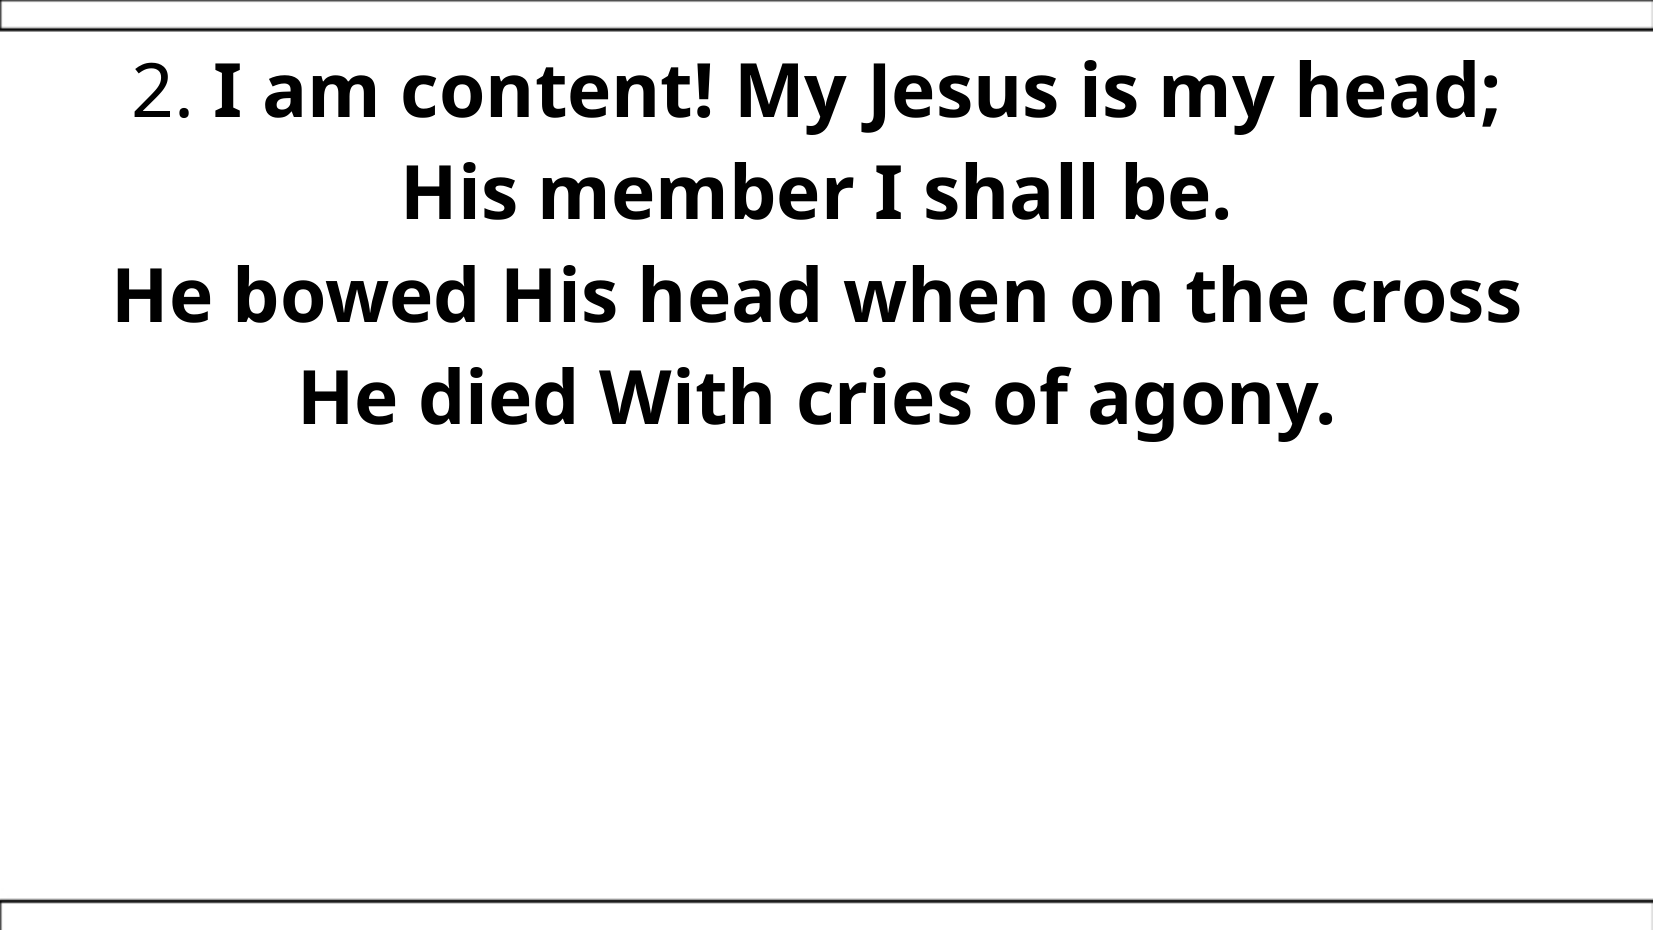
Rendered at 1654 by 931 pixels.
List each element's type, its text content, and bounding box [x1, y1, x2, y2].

picture [0, 0, 1653, 930]
text_box 2. I am content! My Jesus is my head; His member I shall be. He bowed His head when on the cross He died With cries of agony. [75, 30, 1561, 445]
